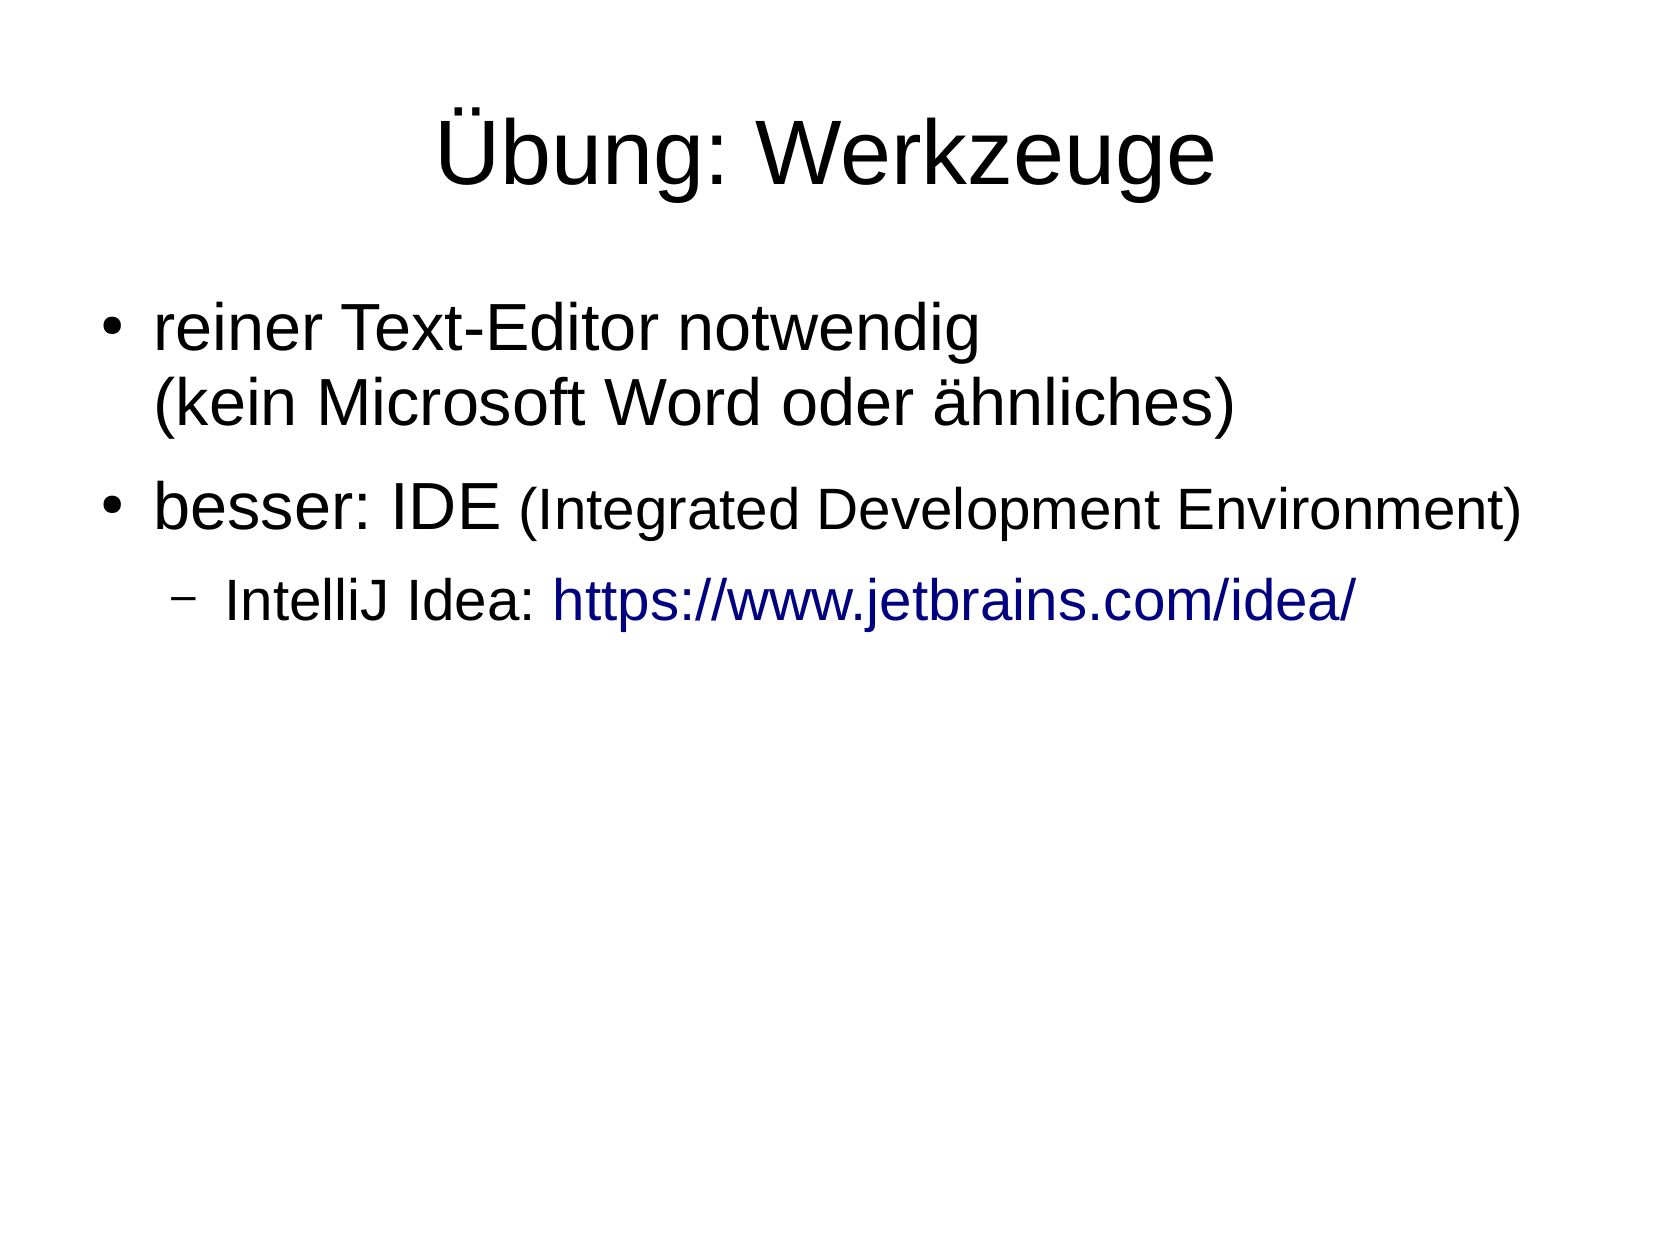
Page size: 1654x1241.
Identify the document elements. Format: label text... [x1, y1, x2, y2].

title Übung: Werkzeuge [82, 49, 1571, 257]
list reiner Text-Editor notwendig (kein Microsoft Word oder ähnliches) besser: IDE (Integrated Development Environment) IntelliJ Idea: https://www.jetbrains.com/idea/ [82, 290, 1571, 1216]
